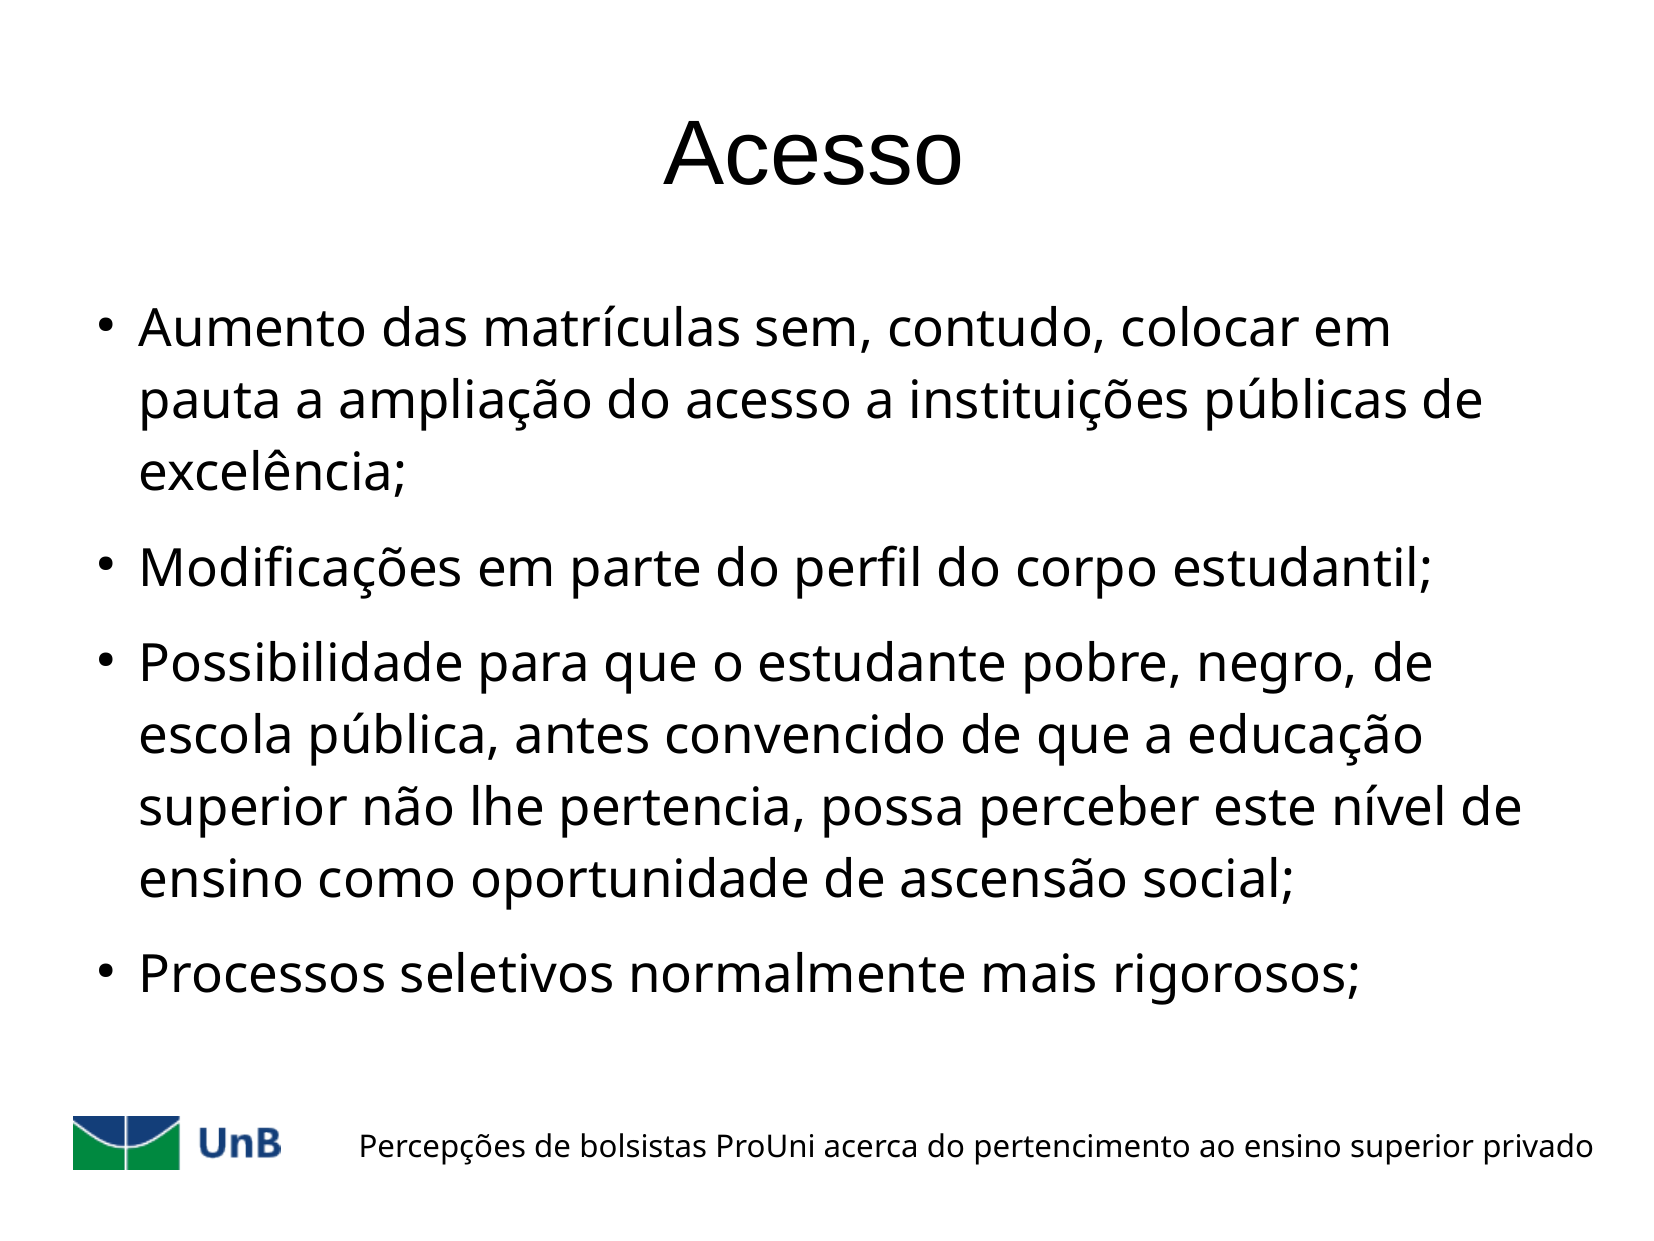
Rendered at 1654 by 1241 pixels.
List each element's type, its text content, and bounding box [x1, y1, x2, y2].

title Acesso [82, 49, 1571, 257]
list Aumento das matrículas sem, contudo, colocar em pauta a ampliação do acesso a instituições públicas de excelência; Modificações em parte do perfil do corpo estudantil; Possibilidade para que o estudante pobre, negro, de escola pública, antes convencido de que a educação superior não lhe pertencia, possa perceber este nível de ensino como oportunidade de ascensão social; Processos seletivos normalmente mais rigorosos; [82, 290, 1538, 1010]
picture [73, 1116, 281, 1170]
text_box Percepções de bolsistas ProUni acerca do pertencimento ao ensino superior privado [343, 1116, 1554, 1166]
